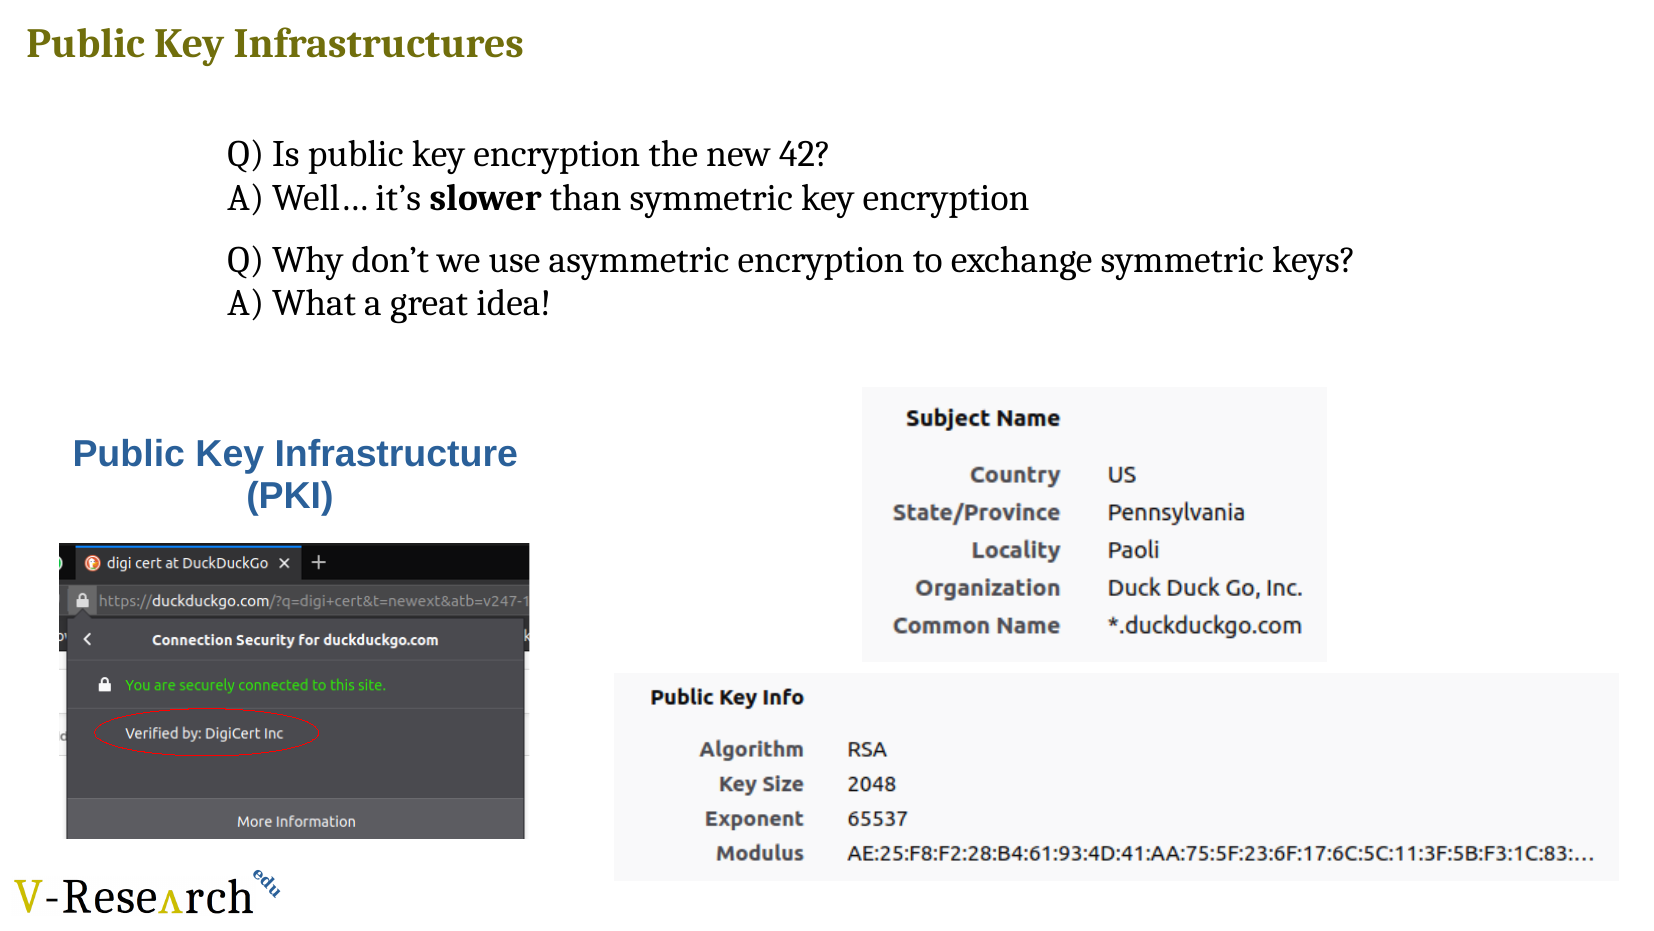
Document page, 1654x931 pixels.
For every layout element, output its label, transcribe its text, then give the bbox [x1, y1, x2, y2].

text_box Q) Is public key encryption the new 42? A) Well… it’s slower than symmetric key encryption Q) Why don’t we use asymmetric encryption to exchange symmetric keys? A) What a great idea! [212, 125, 1424, 337]
picture [11, 876, 255, 916]
text_box Public Key Infrastructure (PKI) [35, 425, 556, 524]
text_box edu [222, 847, 333, 931]
picture [59, 543, 530, 839]
picture [862, 387, 1327, 662]
text_box Public Key Infrastructures [11, 12, 1193, 77]
picture [614, 673, 1619, 881]
